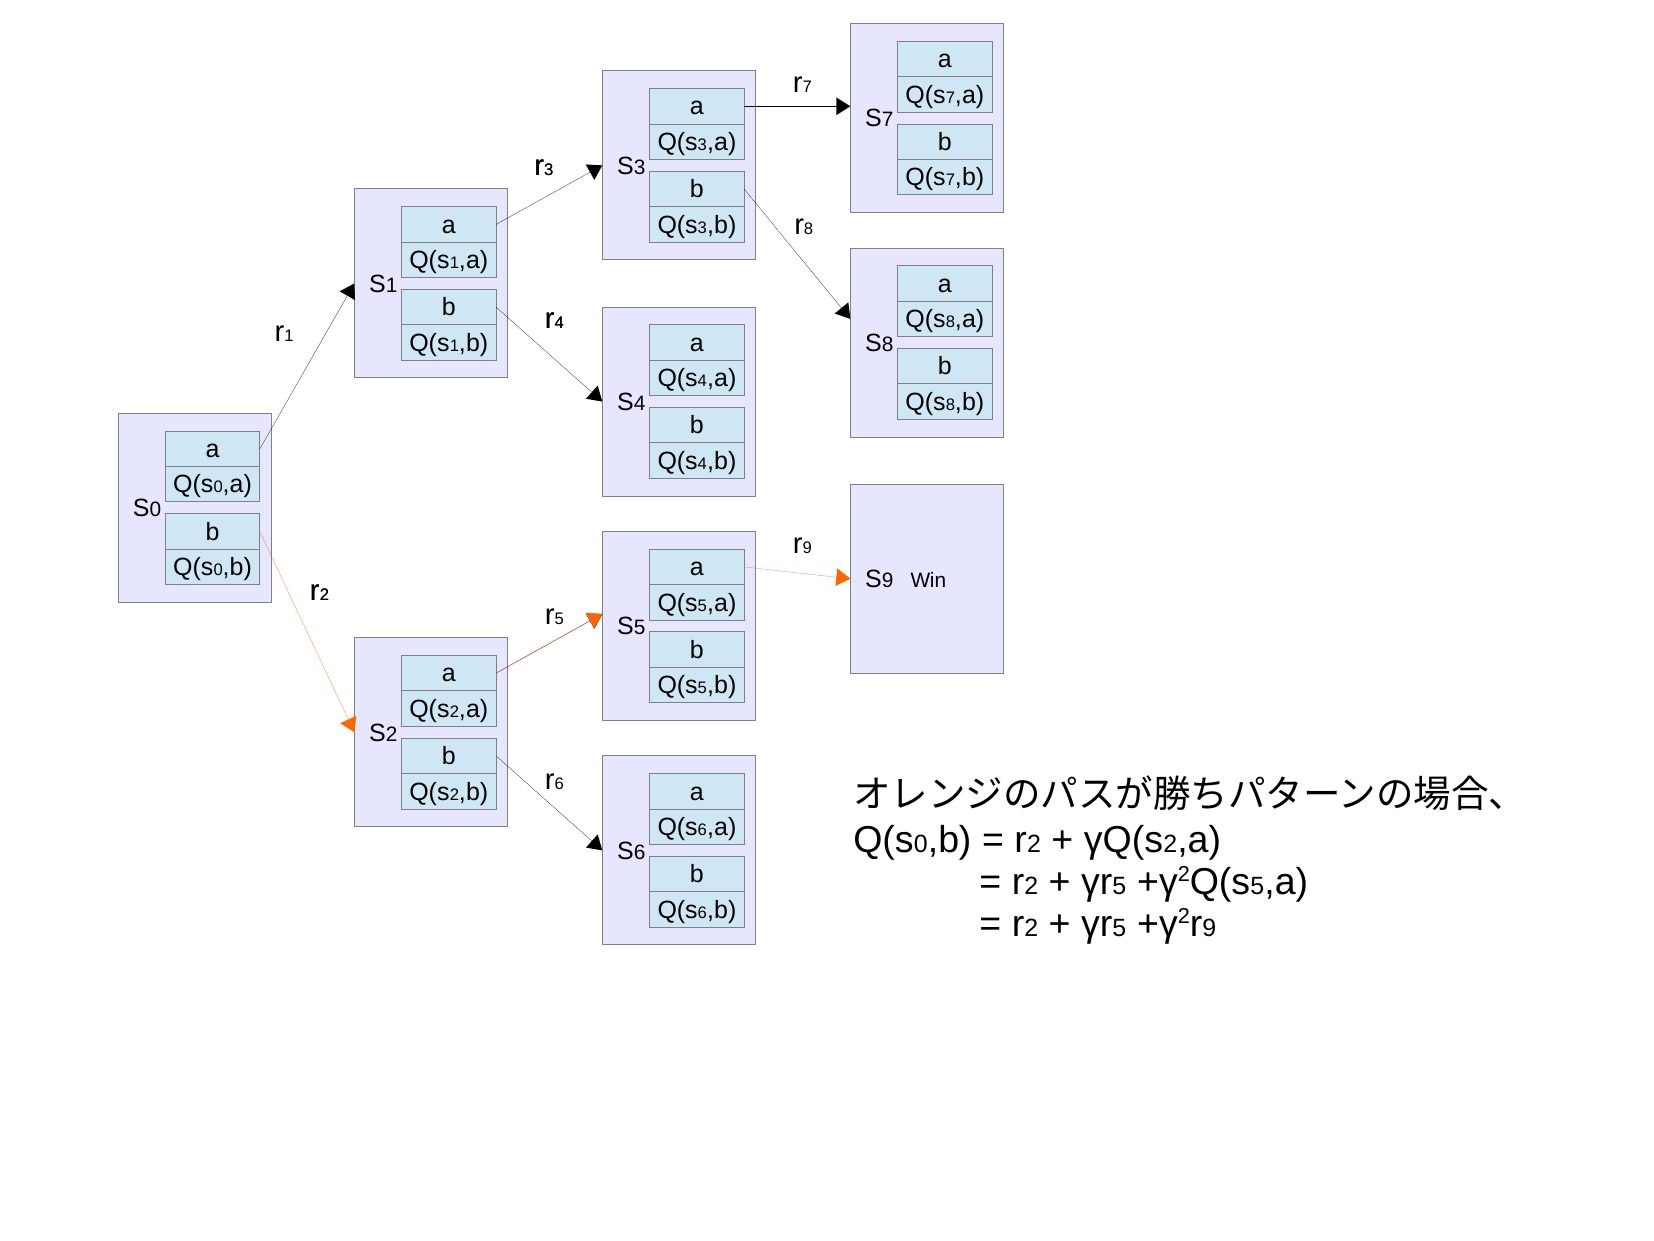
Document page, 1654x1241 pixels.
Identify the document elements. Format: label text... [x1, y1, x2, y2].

text_box S2 [354, 637, 508, 827]
text_box b [649, 171, 745, 206]
text_box Q(s8,b) [897, 383, 993, 420]
text_box S4 [602, 307, 756, 497]
text_box S8 [850, 248, 1004, 438]
text_box a [649, 773, 745, 809]
text_box r2 [295, 566, 344, 615]
text_box r5 [559, 628, 579, 639]
text_box Q(s4,b) [649, 442, 745, 479]
text_box r3 [519, 141, 569, 190]
text_box Q(s5,a) [649, 584, 745, 621]
text_box Q(s8,a) [897, 301, 993, 337]
text_box オレンジのパスが勝ちパターンの場合、 Q(s0,b) = r2 + γQ(s2,a) = r2 + γr5 +γ2Q(s5,a) = r2 + γr5 +γ2r9 [838, 756, 1490, 943]
text_box S1 [354, 188, 508, 378]
text_box Q(s2,b) [401, 773, 497, 810]
text_box b [649, 856, 745, 891]
text_box Q(s5,b) [649, 667, 745, 703]
text_box a [649, 88, 745, 124]
text_box r1 [259, 307, 309, 355]
text_box Q(s1,b) [401, 324, 497, 361]
text_box S6 [602, 755, 756, 945]
text_box Q(s1,a) [401, 242, 497, 278]
text_box S9 Win [850, 484, 1004, 674]
text_box b [649, 407, 745, 442]
text_box b [649, 631, 745, 667]
text_box S0 [118, 413, 272, 603]
text_box S3 [602, 70, 756, 260]
text_box Q(s4,a) [649, 360, 745, 396]
text_box a [401, 655, 497, 690]
text_box b [897, 124, 993, 159]
text_box r8 [779, 200, 829, 249]
text_box b [165, 513, 260, 549]
text_box S5 [602, 531, 756, 721]
text_box Q(s0,a) [165, 466, 260, 502]
text_box Q(s0,b) [165, 549, 260, 585]
text_box Q(s6,a) [649, 809, 745, 845]
text_box r4 [530, 294, 579, 343]
text_box r7 [778, 58, 827, 107]
text_box a [897, 41, 993, 76]
text_box Q(s3,a) [649, 124, 745, 160]
text_box b [401, 289, 497, 324]
text_box b [897, 348, 993, 383]
text_box S7 [850, 23, 1004, 213]
text_box a [401, 206, 497, 242]
text_box r5 [530, 590, 579, 639]
text_box Q(s7,a) [897, 76, 993, 113]
text_box Q(s3,b) [649, 206, 745, 243]
text_box a [897, 265, 993, 301]
text_box b [401, 738, 497, 773]
text_box r6 [530, 755, 579, 804]
text_box a [649, 324, 745, 360]
text_box a [649, 549, 745, 584]
text_box Q(s6,b) [649, 891, 745, 928]
text_box Q(s2,a) [401, 690, 497, 727]
text_box a [165, 431, 260, 466]
text_box Q(s7,b) [897, 159, 993, 195]
text_box r9 [778, 519, 827, 568]
